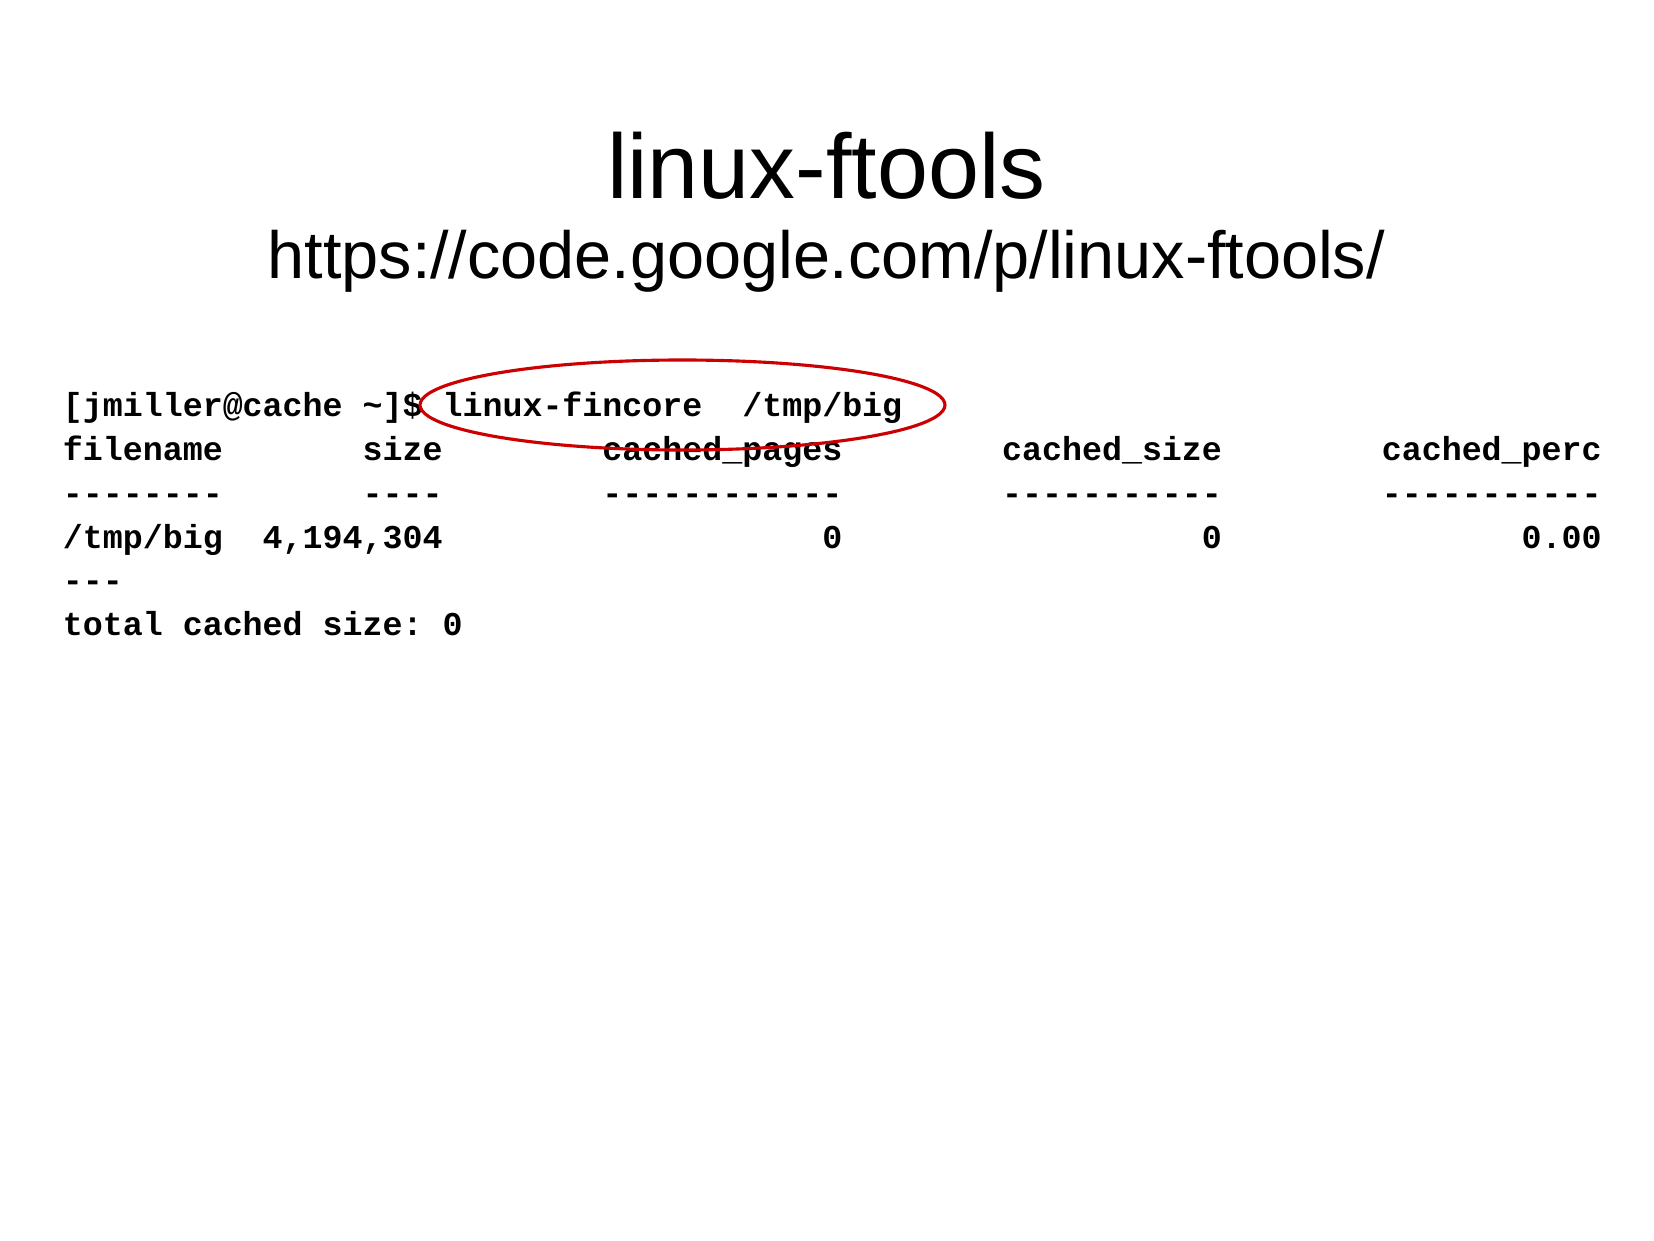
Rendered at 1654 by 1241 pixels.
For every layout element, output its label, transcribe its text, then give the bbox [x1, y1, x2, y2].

list [jmiller@cache ~]$ linux-fincore /tmp/big filename size cached_pages cached_size cached_perc -------- ---- ------------ ----------- ----------- /tmp/big 4,194,304 0 0 0.00 --- total cached size: 0 [63, 389, 1654, 780]
title linux-ftools https://code.google.com/p/linux-ftools/ [82, 13, 1571, 293]
list [jmiller@cache ~]$ linux-fincore /tmp/big filename size cached_pages cached_size cached_perc -------- ---- ------------ ----------- ----------- /tmp/big 4,194,304 0 0 0.00 --- total cached size: 0 [422, 389, 943, 448]
